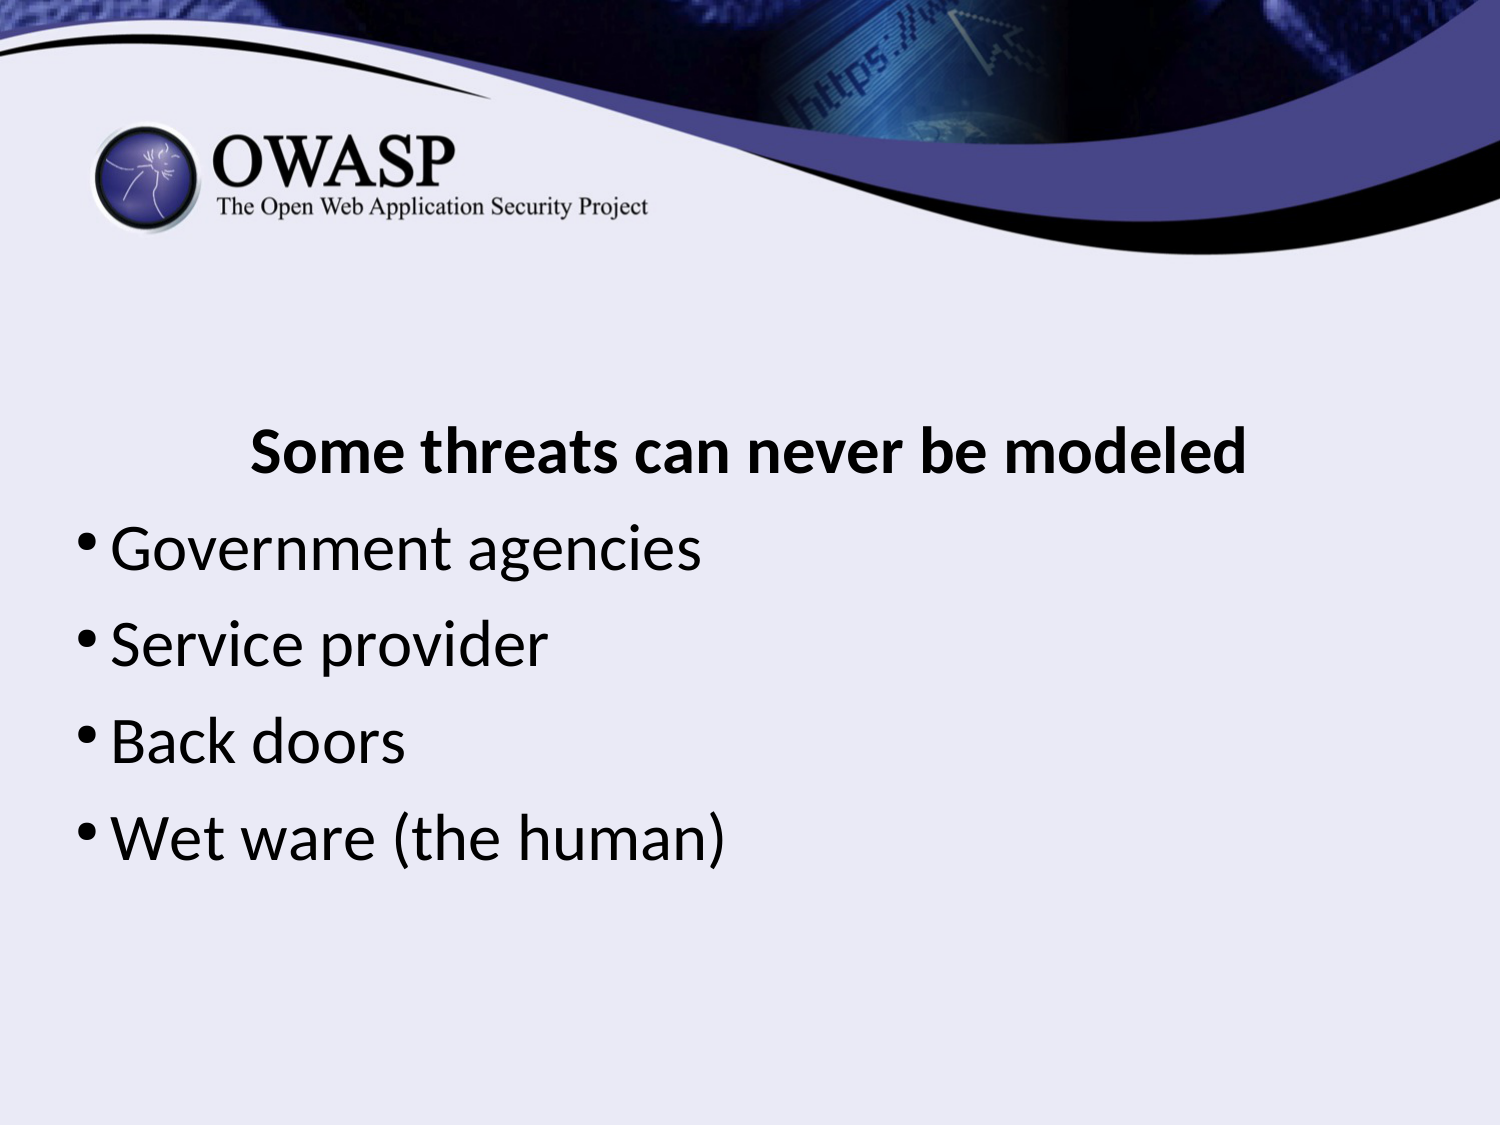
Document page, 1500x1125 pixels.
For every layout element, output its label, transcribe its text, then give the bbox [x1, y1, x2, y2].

subtitle Some threats can never be modeled Government agencies Service provider Back doors Wet ware (the human) [75, 262, 1426, 1018]
picture [0, 0, 1500, 1125]
title [699, 0, 1476, 149]
